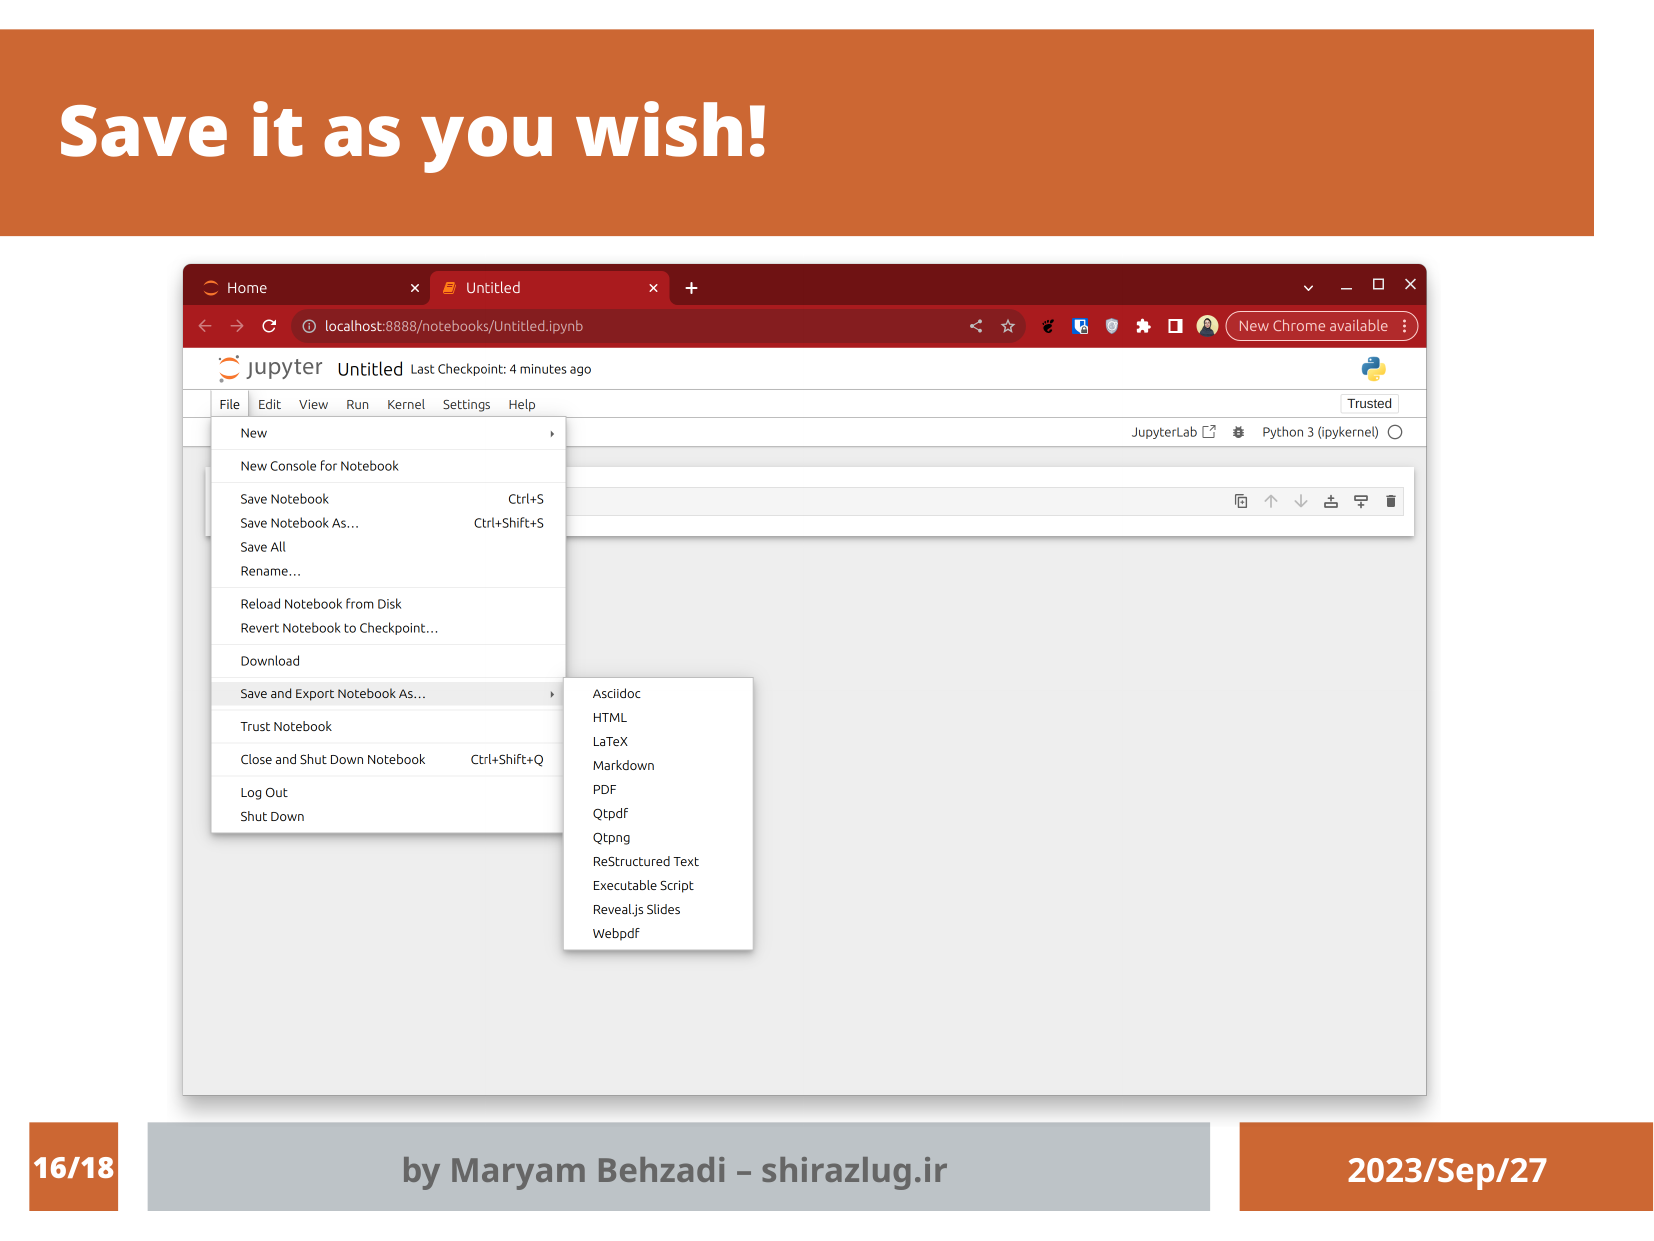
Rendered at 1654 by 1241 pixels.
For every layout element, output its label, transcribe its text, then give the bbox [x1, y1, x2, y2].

picture [167, 254, 1441, 1127]
title Save it as you wish! [58, 90, 1594, 178]
